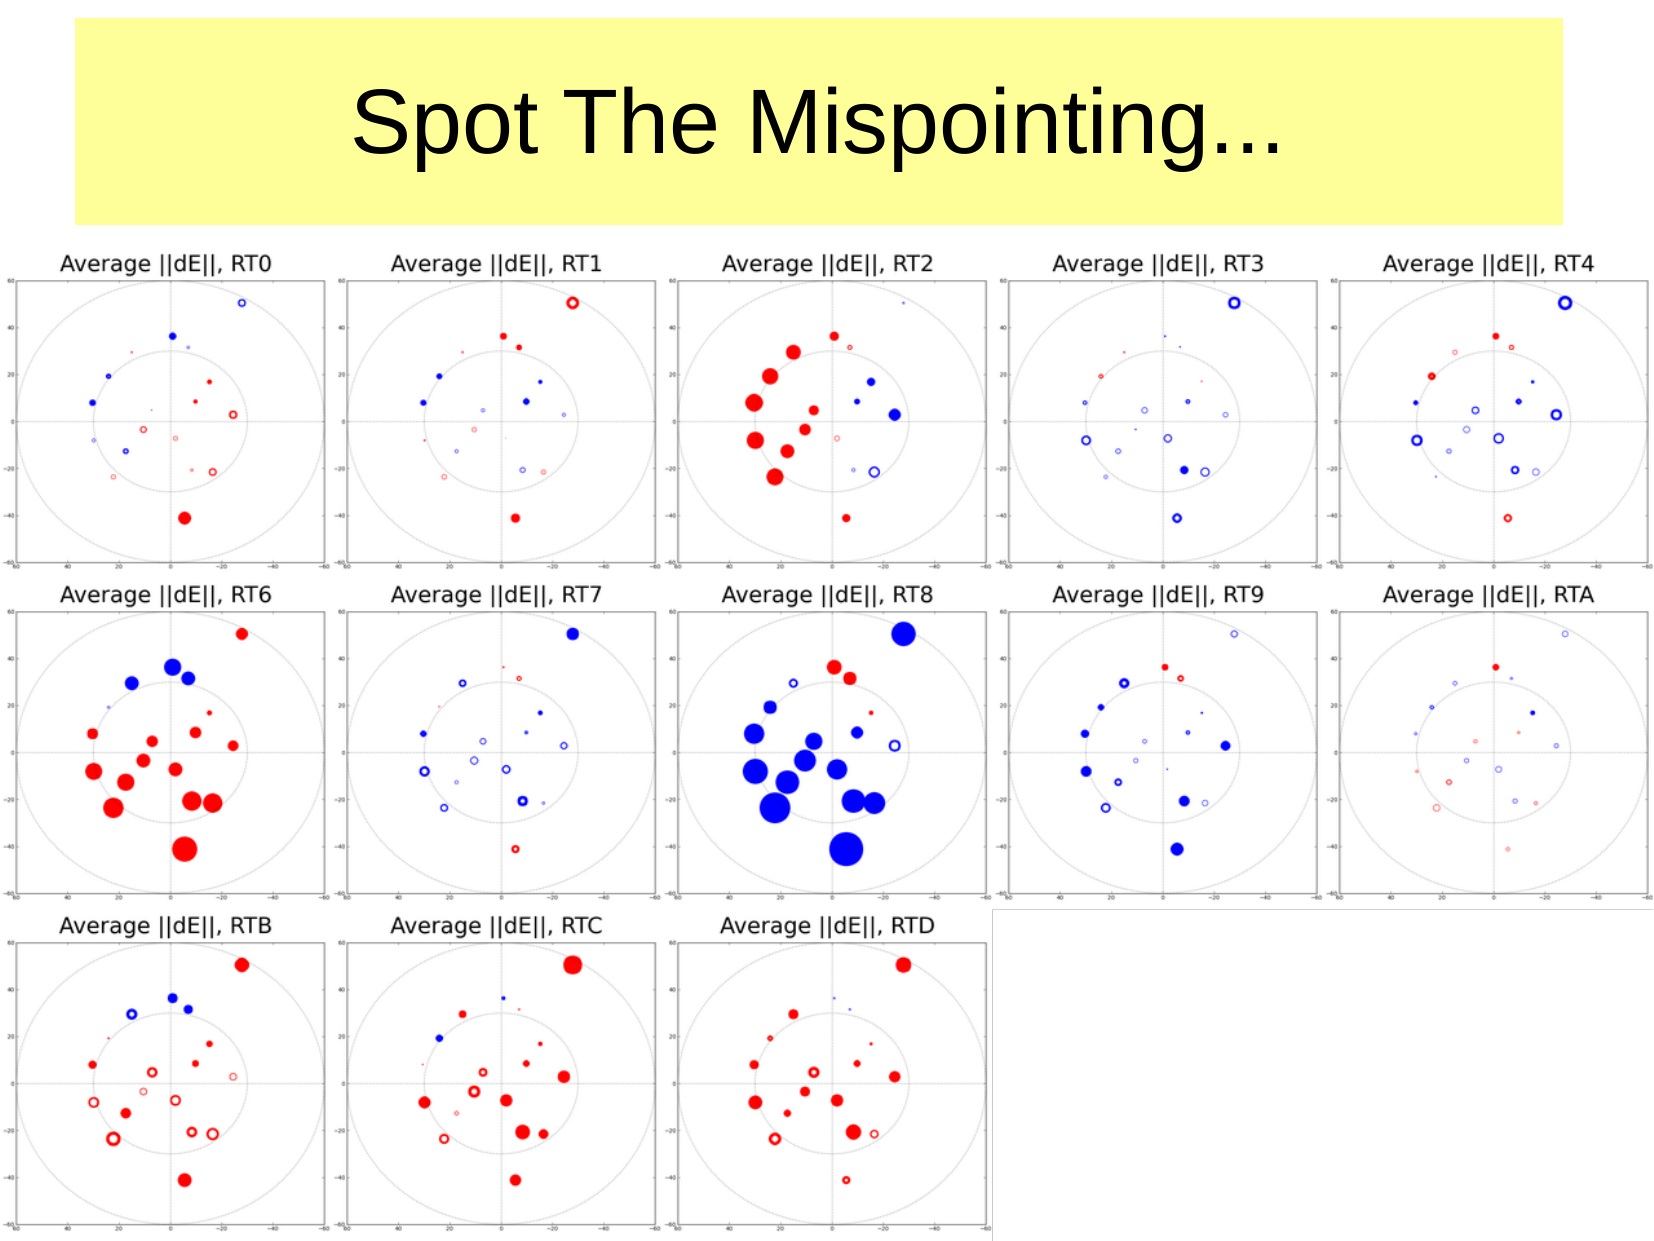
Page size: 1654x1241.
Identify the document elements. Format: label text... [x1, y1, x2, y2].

picture [0, 248, 1654, 1241]
title Spot The Mispointing... [75, 17, 1564, 226]
